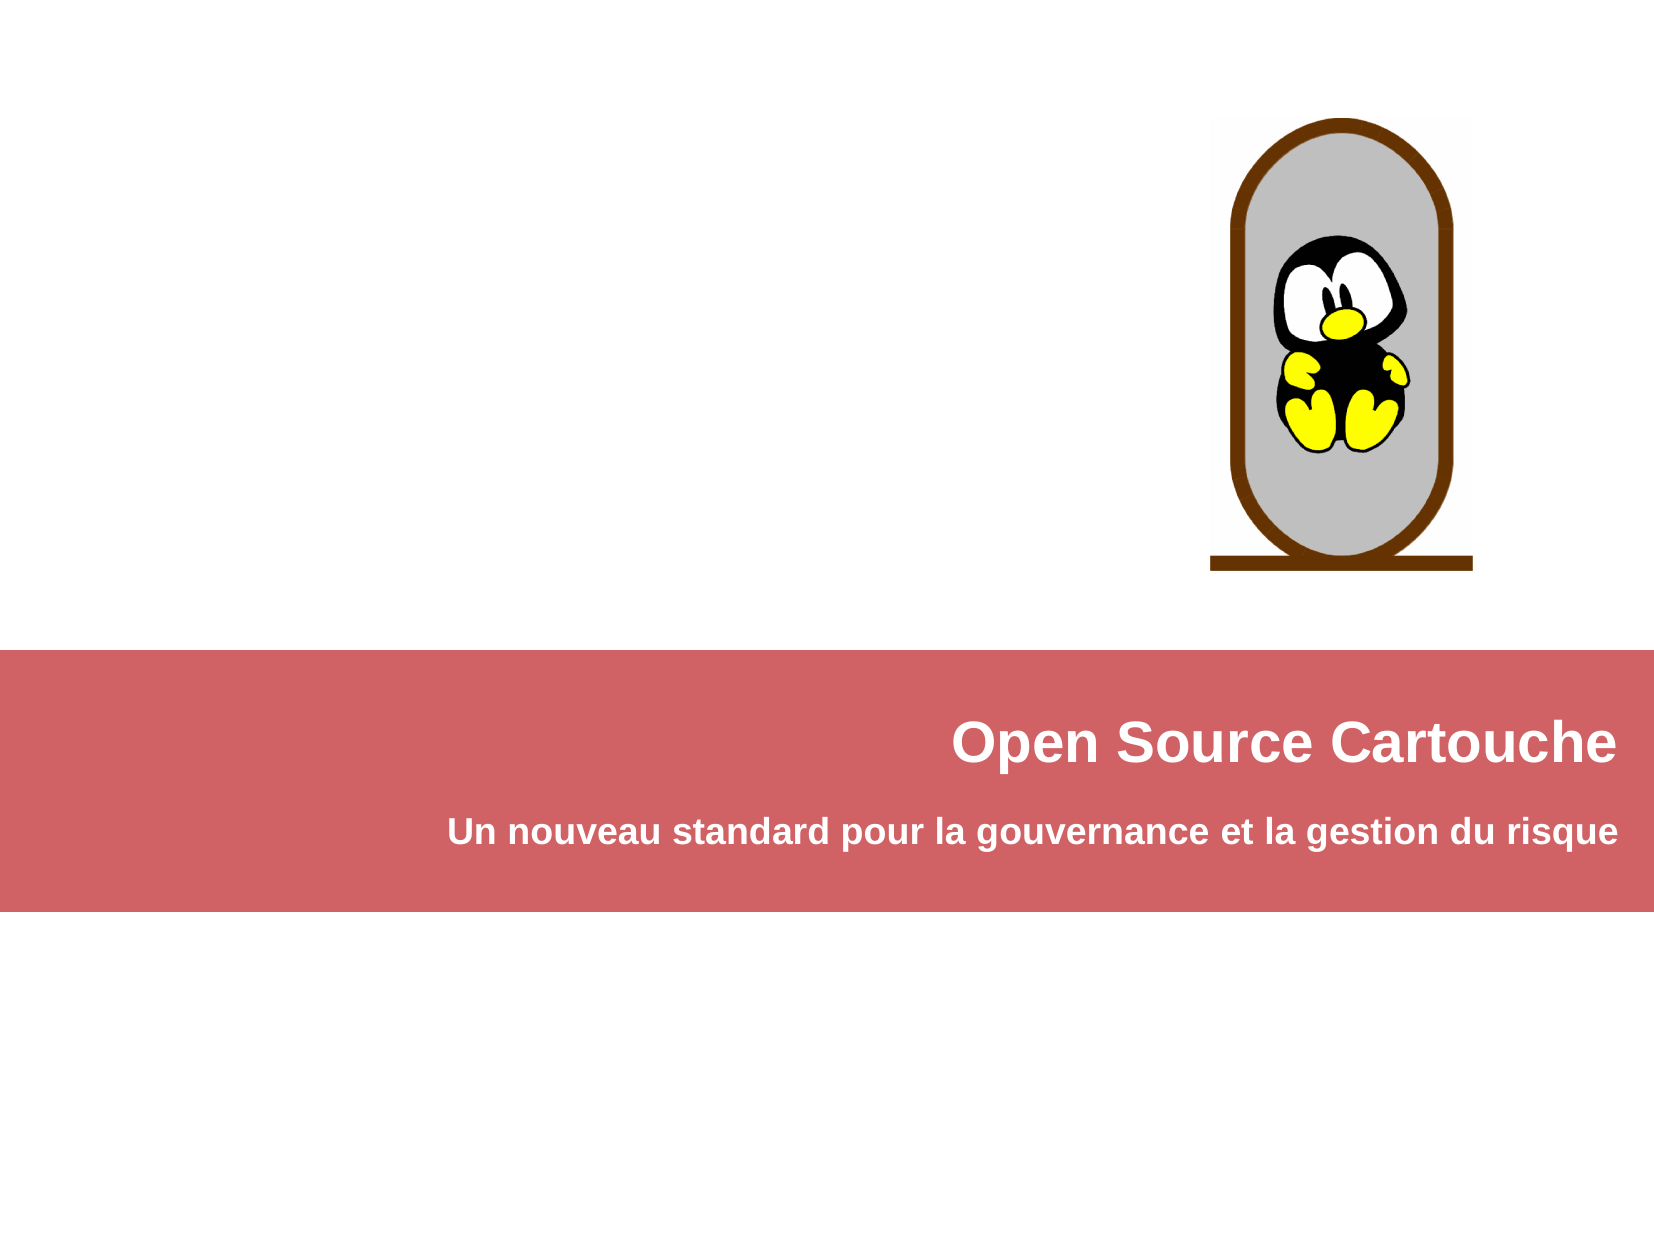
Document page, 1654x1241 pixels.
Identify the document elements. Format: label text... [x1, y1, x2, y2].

text_box Un nouveau standard pour la gouvernance et la gestion du risque [34, 812, 1620, 863]
picture [1210, 118, 1473, 571]
title Open Source Cartouche [34, 697, 1619, 775]
